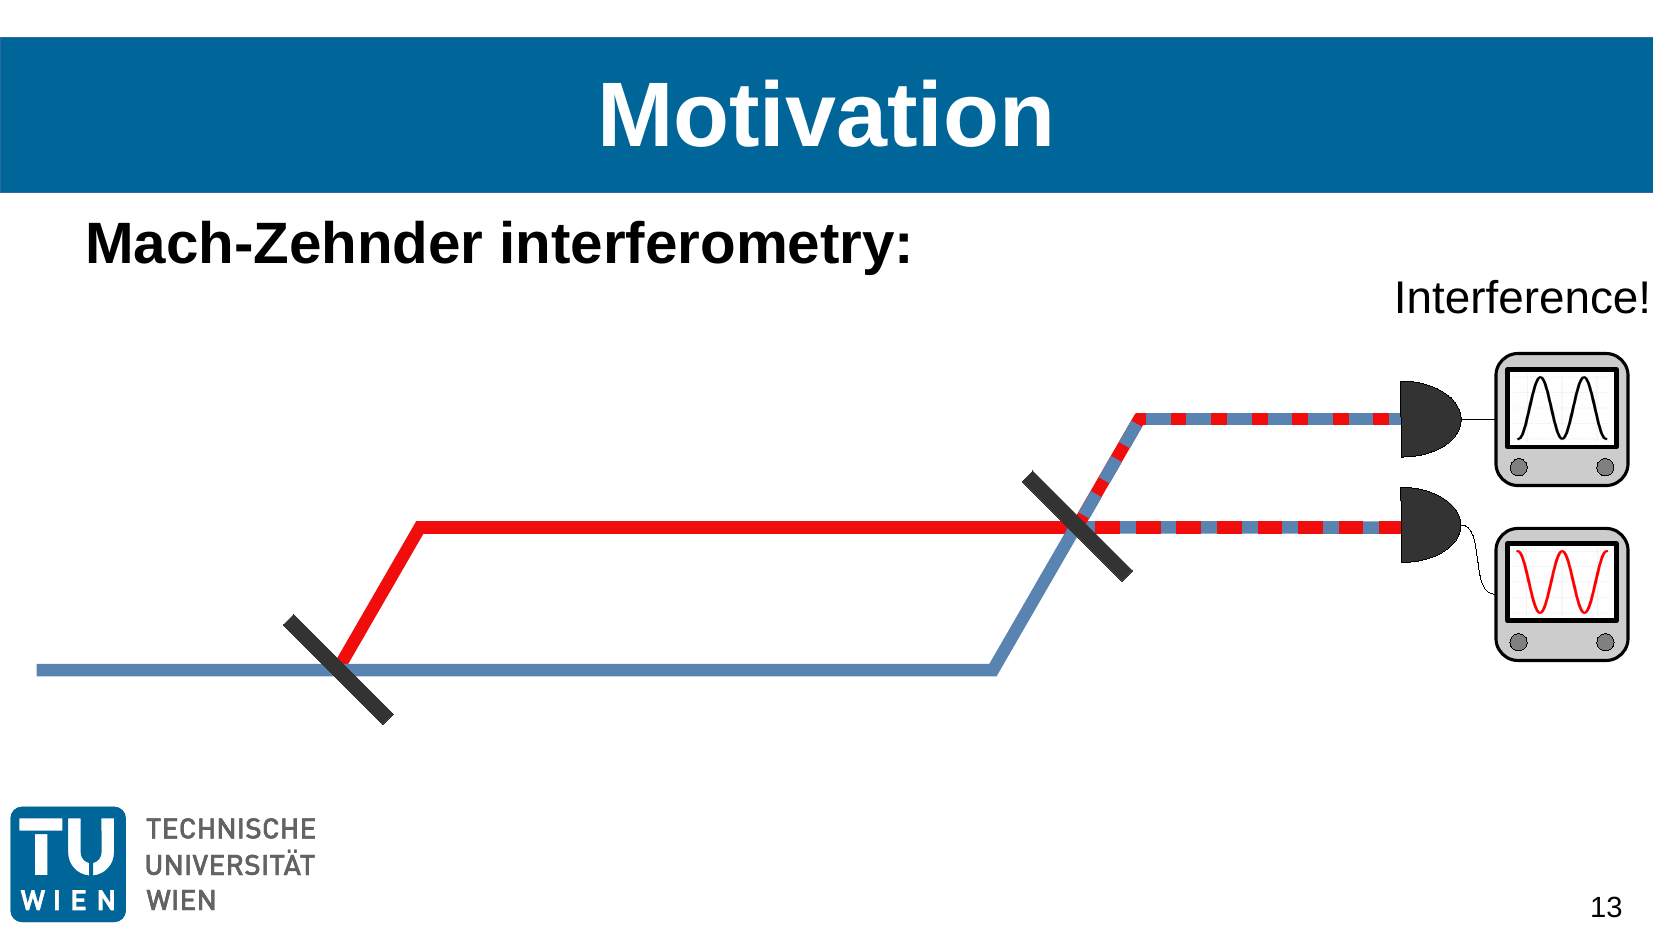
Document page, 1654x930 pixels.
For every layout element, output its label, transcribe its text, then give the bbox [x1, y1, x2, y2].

text_box [1495, 528, 1629, 661]
text_box [1400, 381, 1462, 458]
title Motivation [0, 37, 1653, 193]
list Mach-Zehnder interferometry: [85, 210, 975, 285]
picture [1510, 371, 1614, 445]
text_box [1400, 487, 1461, 563]
text_box Interference! [1379, 264, 1653, 331]
picture [1509, 545, 1615, 619]
text_box [1022, 470, 1133, 582]
text_box [283, 614, 394, 725]
text_box [1495, 353, 1629, 486]
